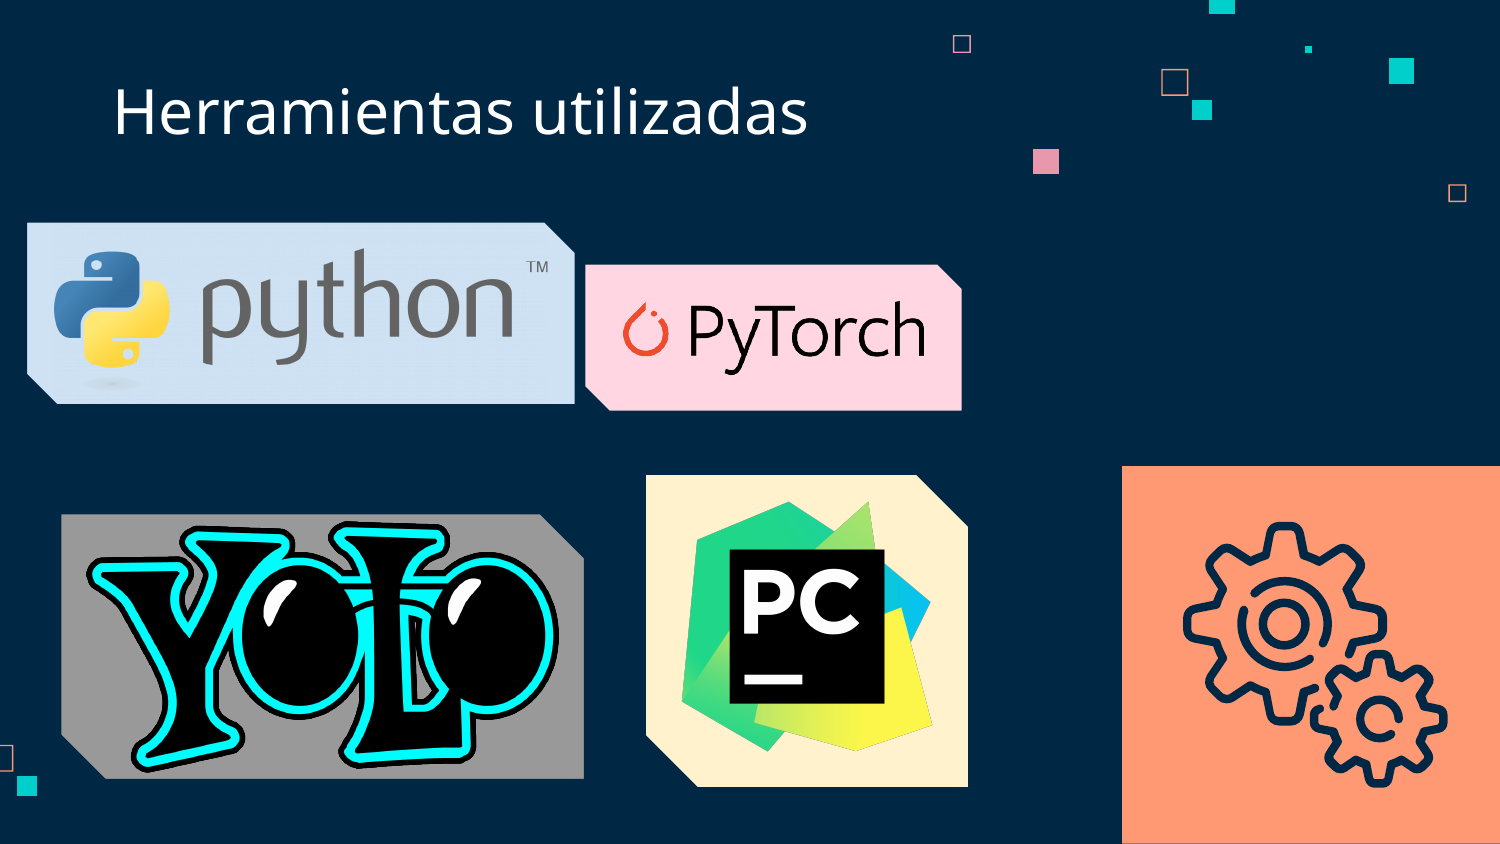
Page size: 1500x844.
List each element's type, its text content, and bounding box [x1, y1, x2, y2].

text_box [98, 532, 585, 780]
text_box [678, 506, 969, 788]
picture [623, 187, 924, 488]
text_box [548, 225, 576, 405]
text_box [645, 474, 928, 756]
picture [54, 158, 548, 468]
text_box [924, 263, 963, 412]
text_box [60, 513, 548, 761]
picture [665, 485, 949, 769]
text_box [26, 221, 54, 402]
title Herramientas utilizadas [97, 67, 874, 163]
text_box [1122, 466, 1500, 844]
picture [86, 521, 559, 773]
text_box [584, 263, 623, 412]
